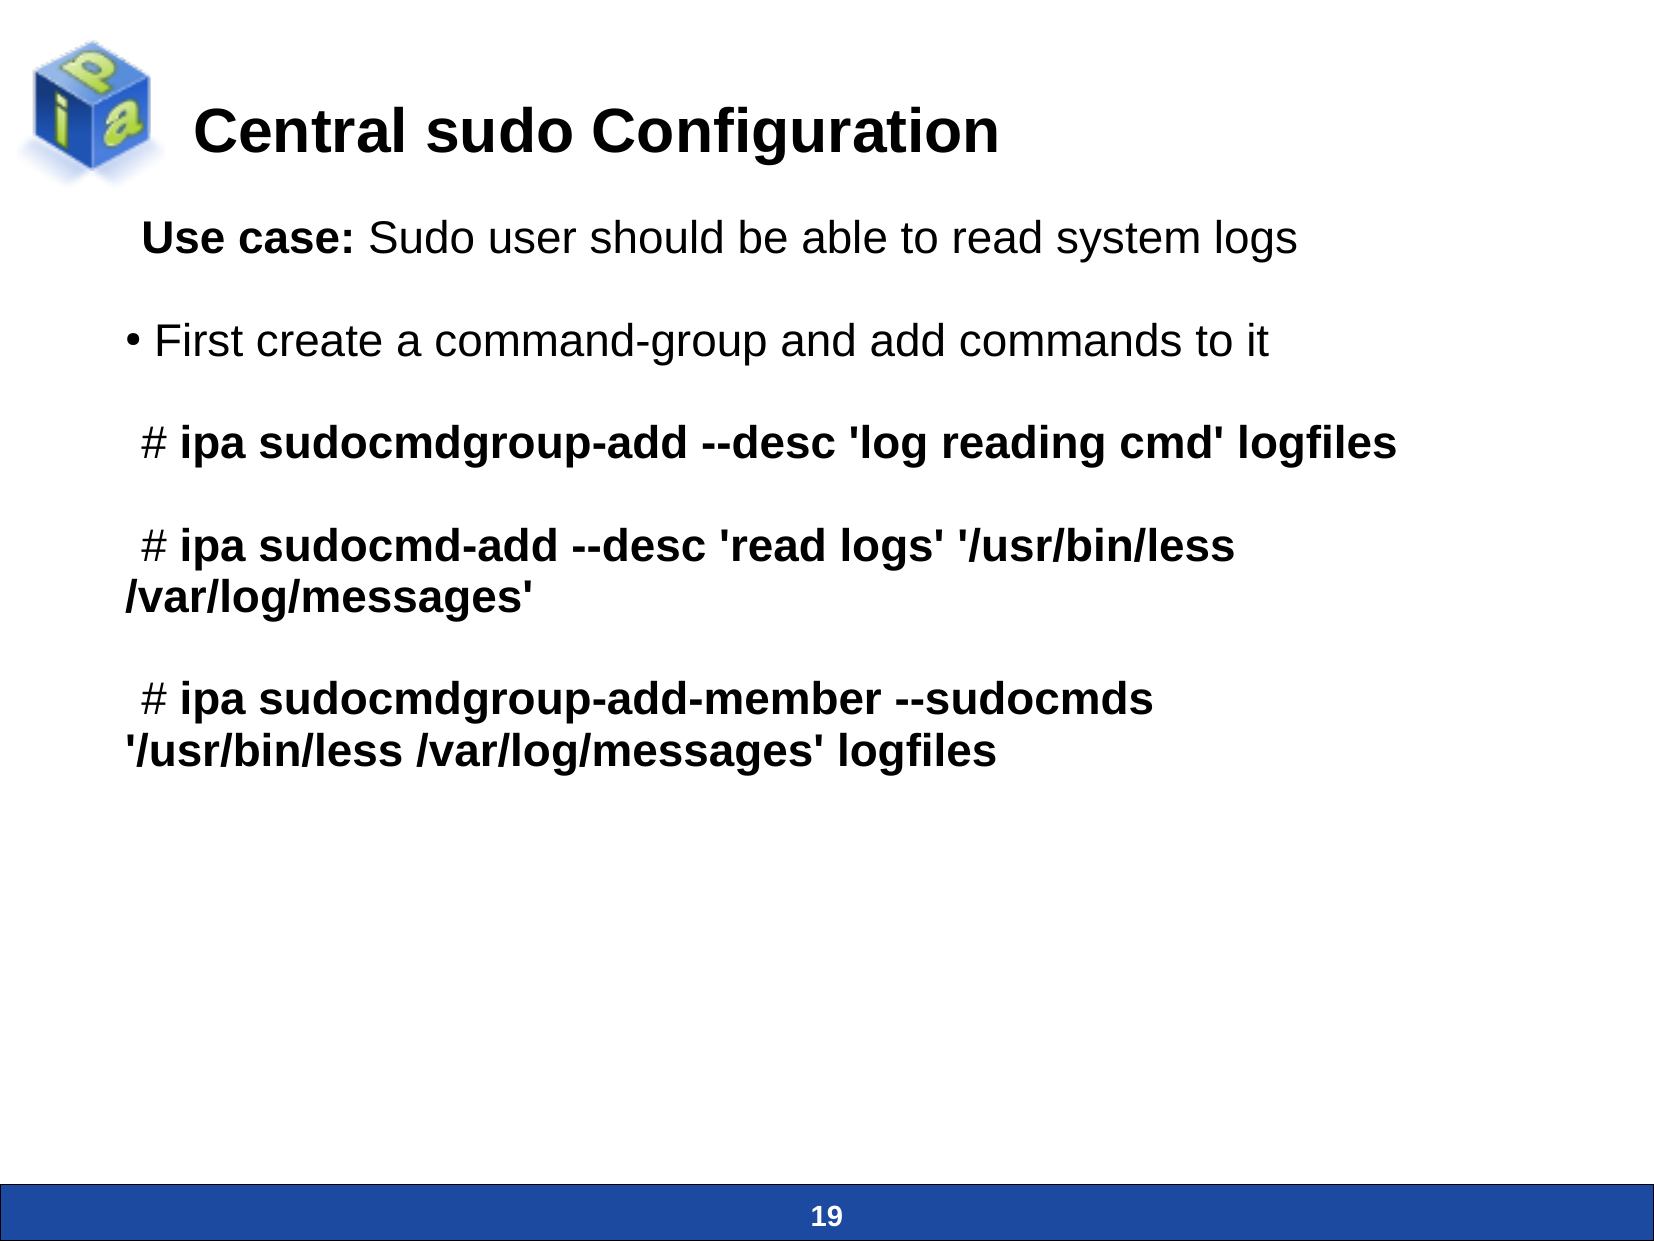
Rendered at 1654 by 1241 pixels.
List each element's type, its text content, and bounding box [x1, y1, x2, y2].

list [82, 290, 1571, 1109]
title Central sudo Configuration [193, 37, 1571, 226]
picture [17, 34, 165, 193]
text_box Use case: Sudo user should be able to read system logs First create a command-group and add commands to it # ipa sudocmdgroup-add --desc 'log reading cmd' logfiles # ipa sudocmd-add --desc 'read logs' '/usr/bin/less /var/log/messages' # ipa sudocmdgroup-add-member --sudocmds '/usr/bin/less /var/log/messages' logfiles [110, 204, 1482, 1075]
